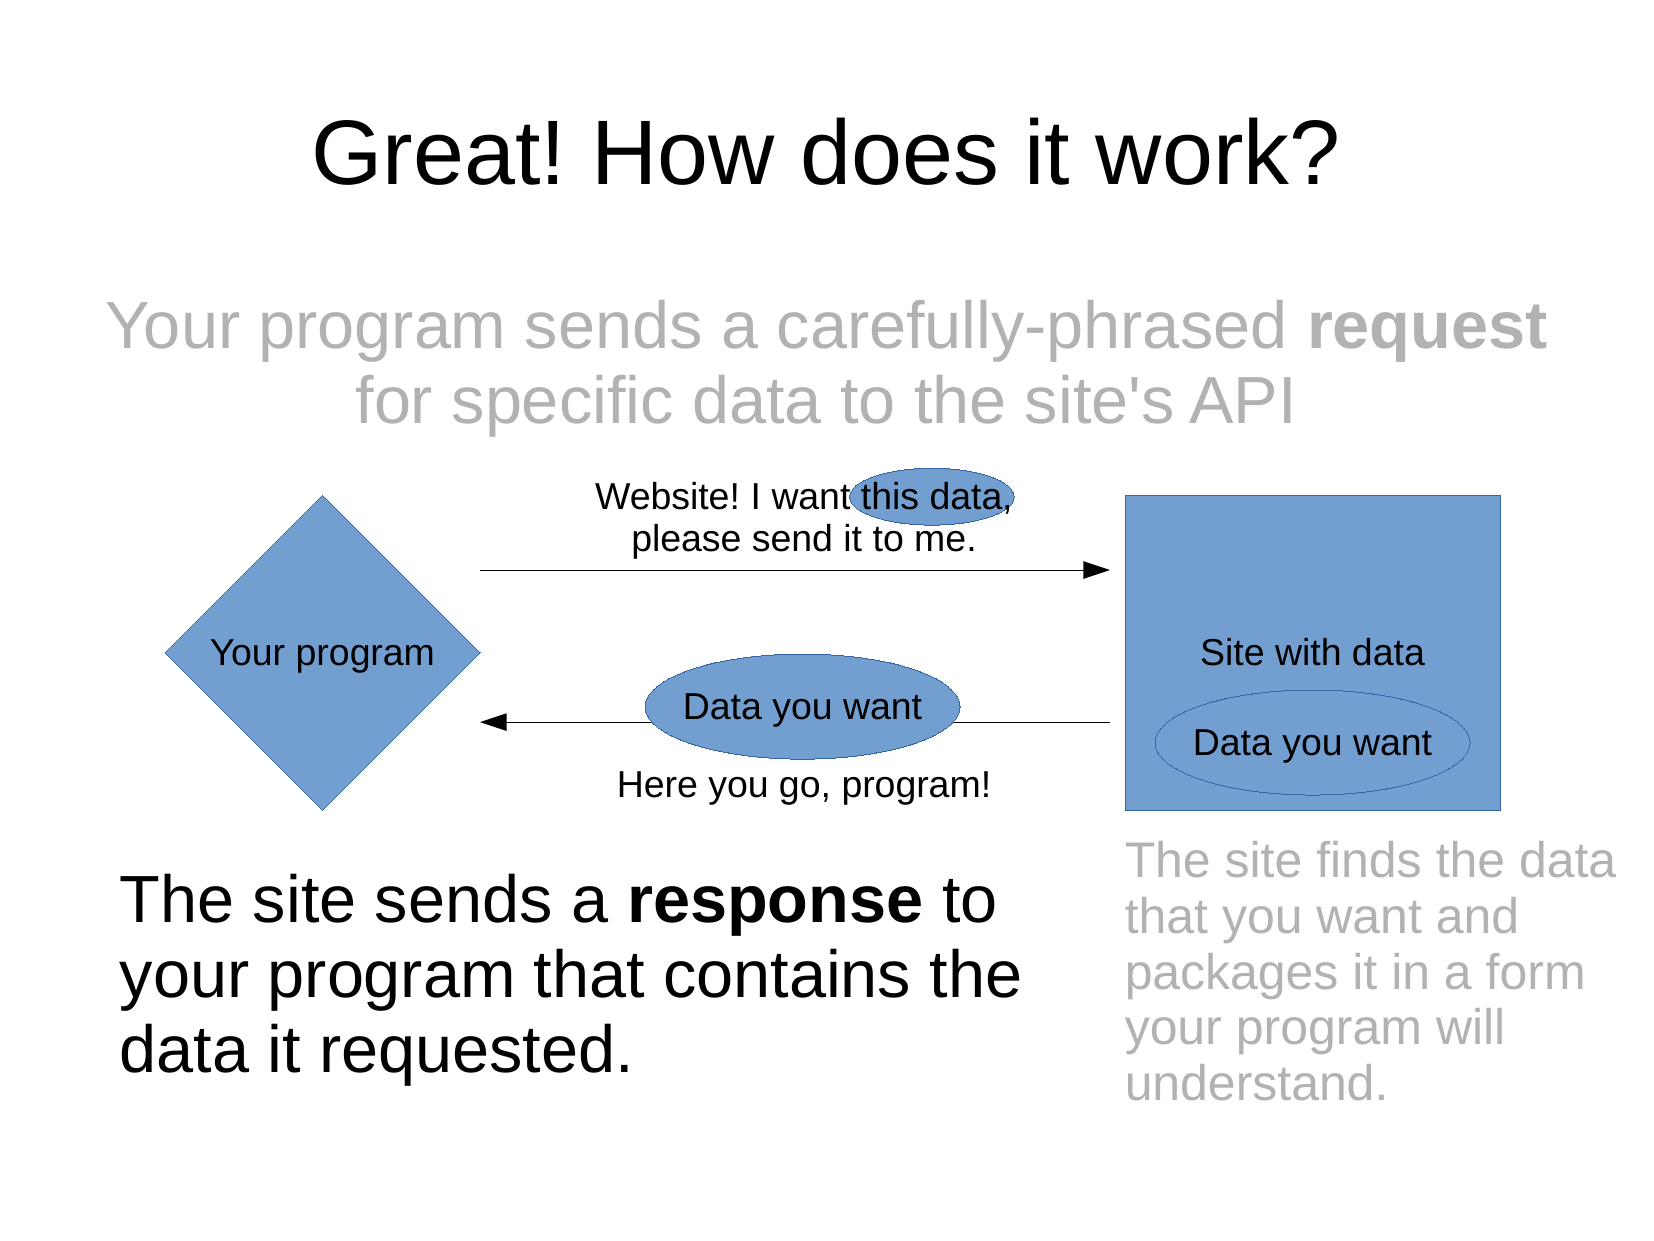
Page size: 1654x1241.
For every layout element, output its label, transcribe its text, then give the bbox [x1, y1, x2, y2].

text_box Website! I want this data, please send it to me. [549, 468, 1060, 568]
text_box Your program sends a carefully-phrased request for specific data to the site's API [82, 287, 1571, 438]
text_box Data you want [1155, 690, 1471, 796]
text_box Your program [165, 495, 481, 811]
text_box Site with data [1125, 495, 1501, 811]
text_box Data you want [645, 654, 961, 756]
text_box Here you go, program! [549, 756, 1060, 814]
text_box The site sends a response to your program that contains the data it requested. [105, 855, 1096, 1095]
title Great! How does it work? [82, 49, 1571, 257]
text_box The site finds the data that you want and packages it in a form your program will understand. [1110, 825, 1636, 1122]
